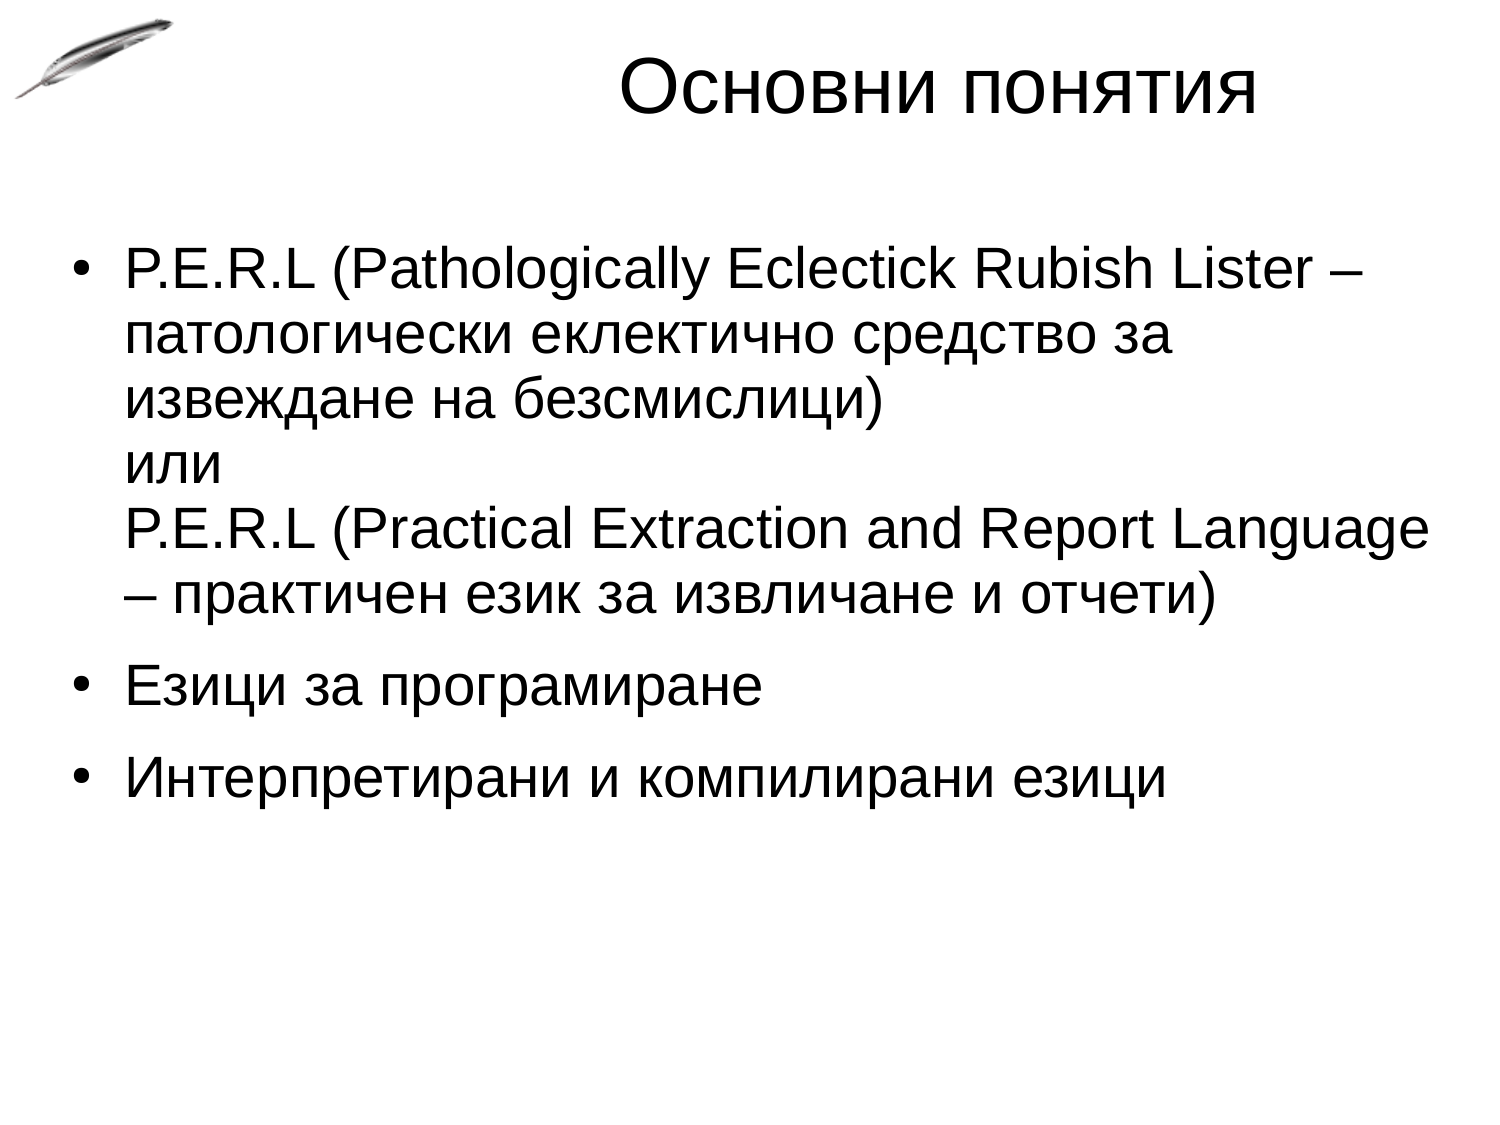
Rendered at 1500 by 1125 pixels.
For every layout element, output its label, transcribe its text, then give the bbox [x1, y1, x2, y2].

title Основни понятия [419, 0, 1459, 176]
picture [11, 17, 179, 101]
list P.E.R.L (Pathologically Eclectick Rubish Lister – патологически еклектично средство за извеждане на безсмислици) или P.E.R.L (Practical Extraction and Report Language – практичен език за извличане и отчети) Езици за програмиране Интерпретирани и компилирани езици [53, 236, 1447, 966]
